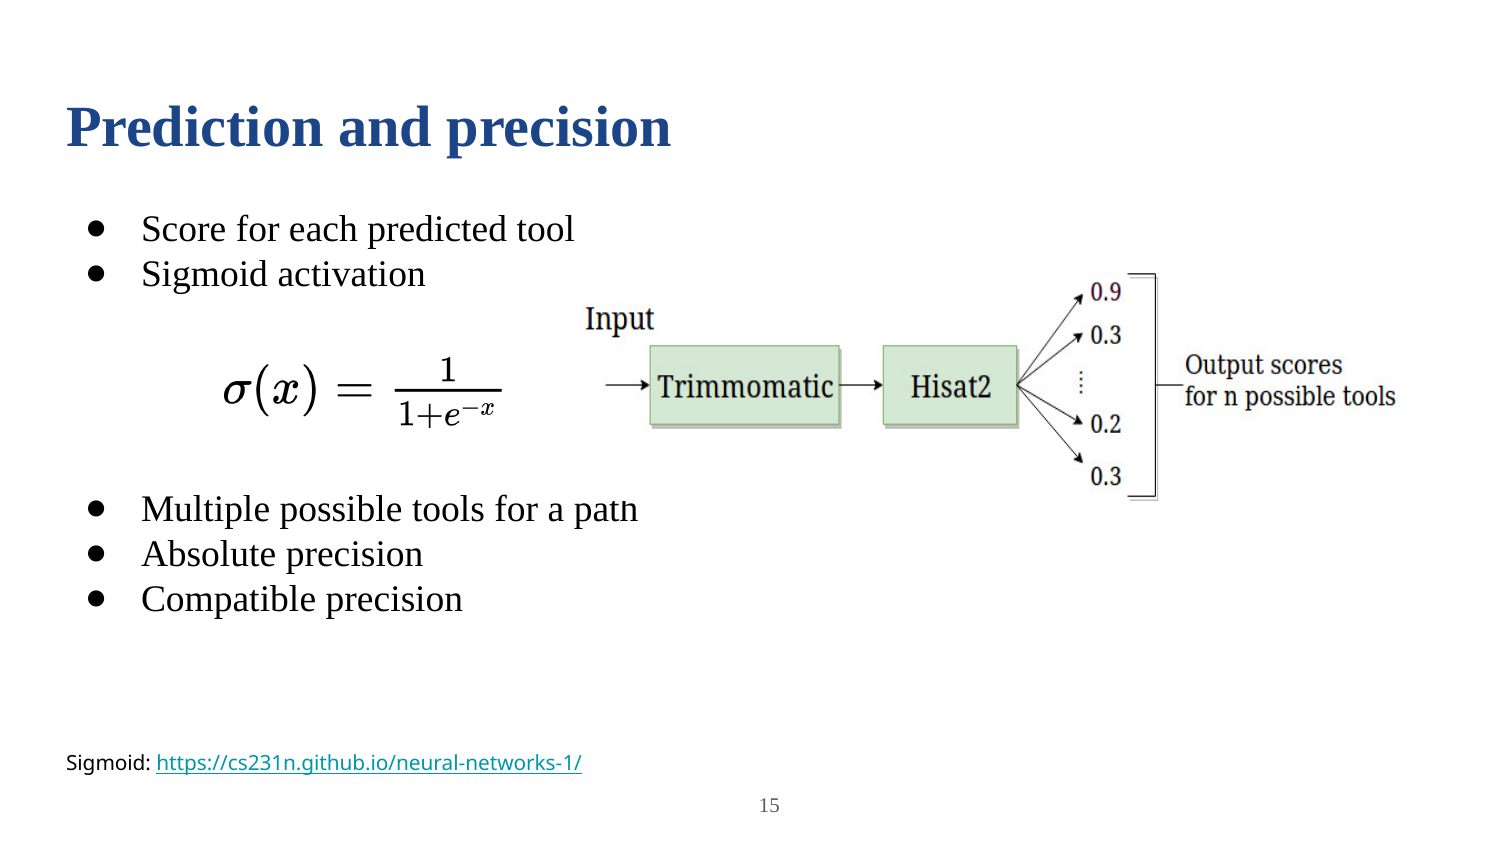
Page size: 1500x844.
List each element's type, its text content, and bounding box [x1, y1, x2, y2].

picture [222, 352, 508, 432]
picture [583, 272, 1417, 501]
title Prediction and precision [51, 72, 1449, 167]
text_box Sigmoid: https://cs231n.github.io/neural-networks-1/ [51, 735, 607, 772]
slide_number <number> [705, 771, 795, 837]
list Score for each predicted tool Sigmoid activation Multiple possible tools for a path Absolute precision Compatible precision [51, 189, 1449, 750]
